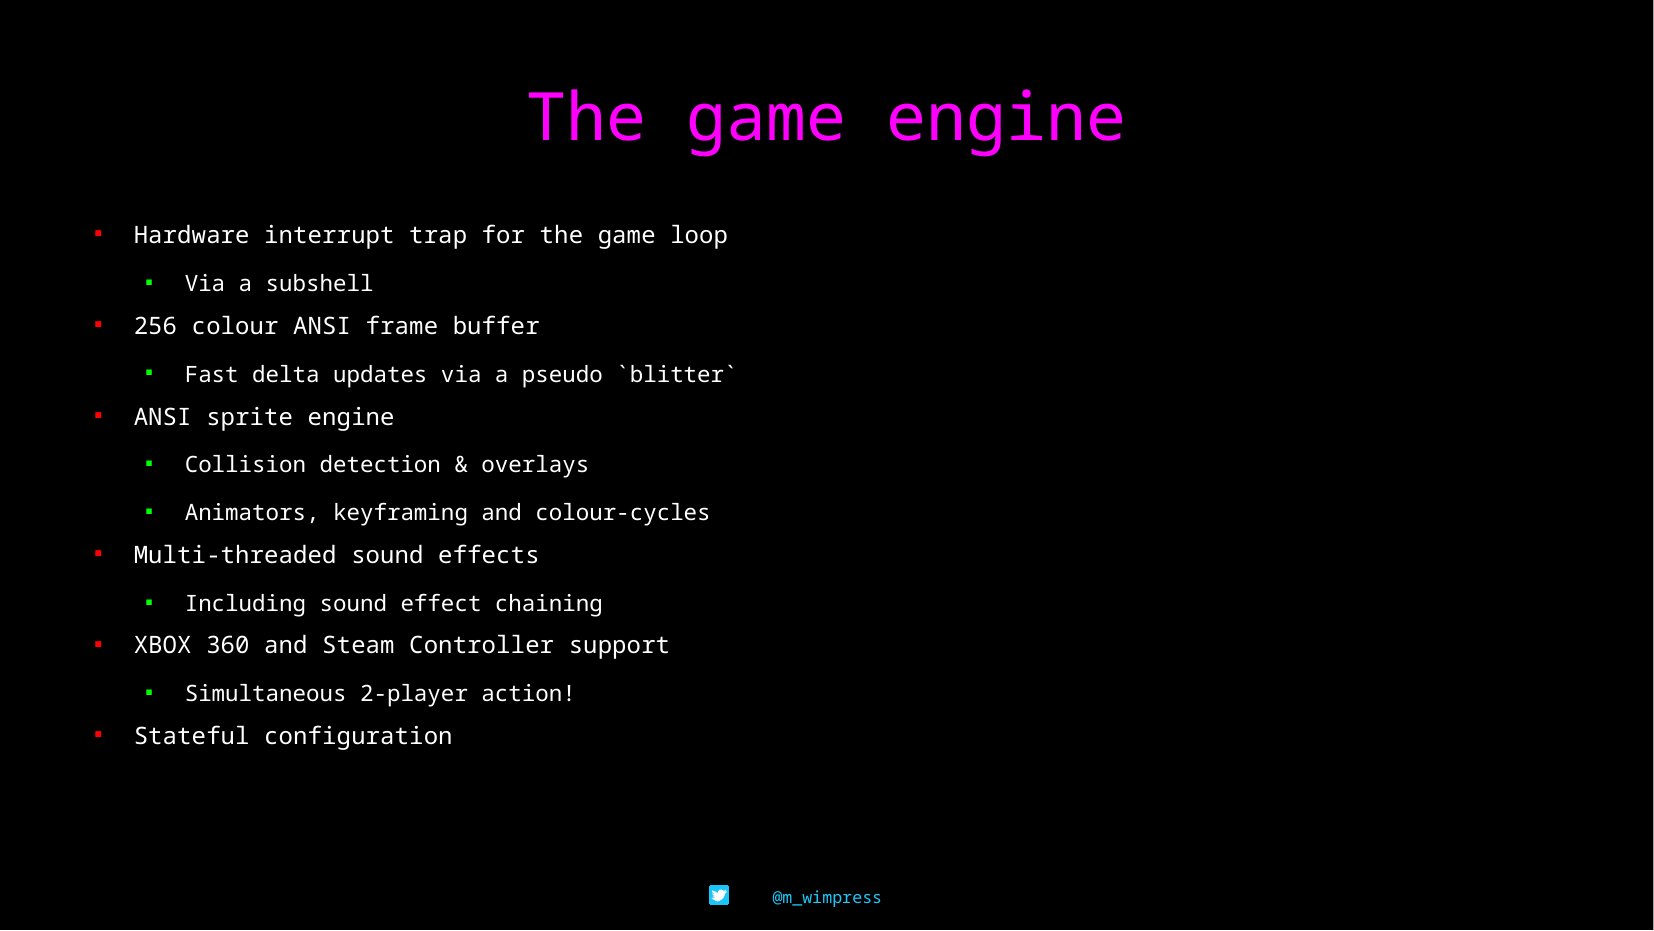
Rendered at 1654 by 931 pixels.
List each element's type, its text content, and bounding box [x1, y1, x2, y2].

title The game engine [82, 37, 1571, 193]
list Hardware interrupt trap for the game loop Via a subshell 256 colour ANSI frame buffer Fast delta updates via a pseudo `blitter` ANSI sprite engine Collision detection & overlays Animators, keyframing and colour-cycles Multi-threaded sound effects Including sound effect chaining XBOX 360 and Steam Controller support Simultaneous 2-player action! Stateful configuration [82, 217, 1571, 758]
picture [709, 885, 729, 905]
